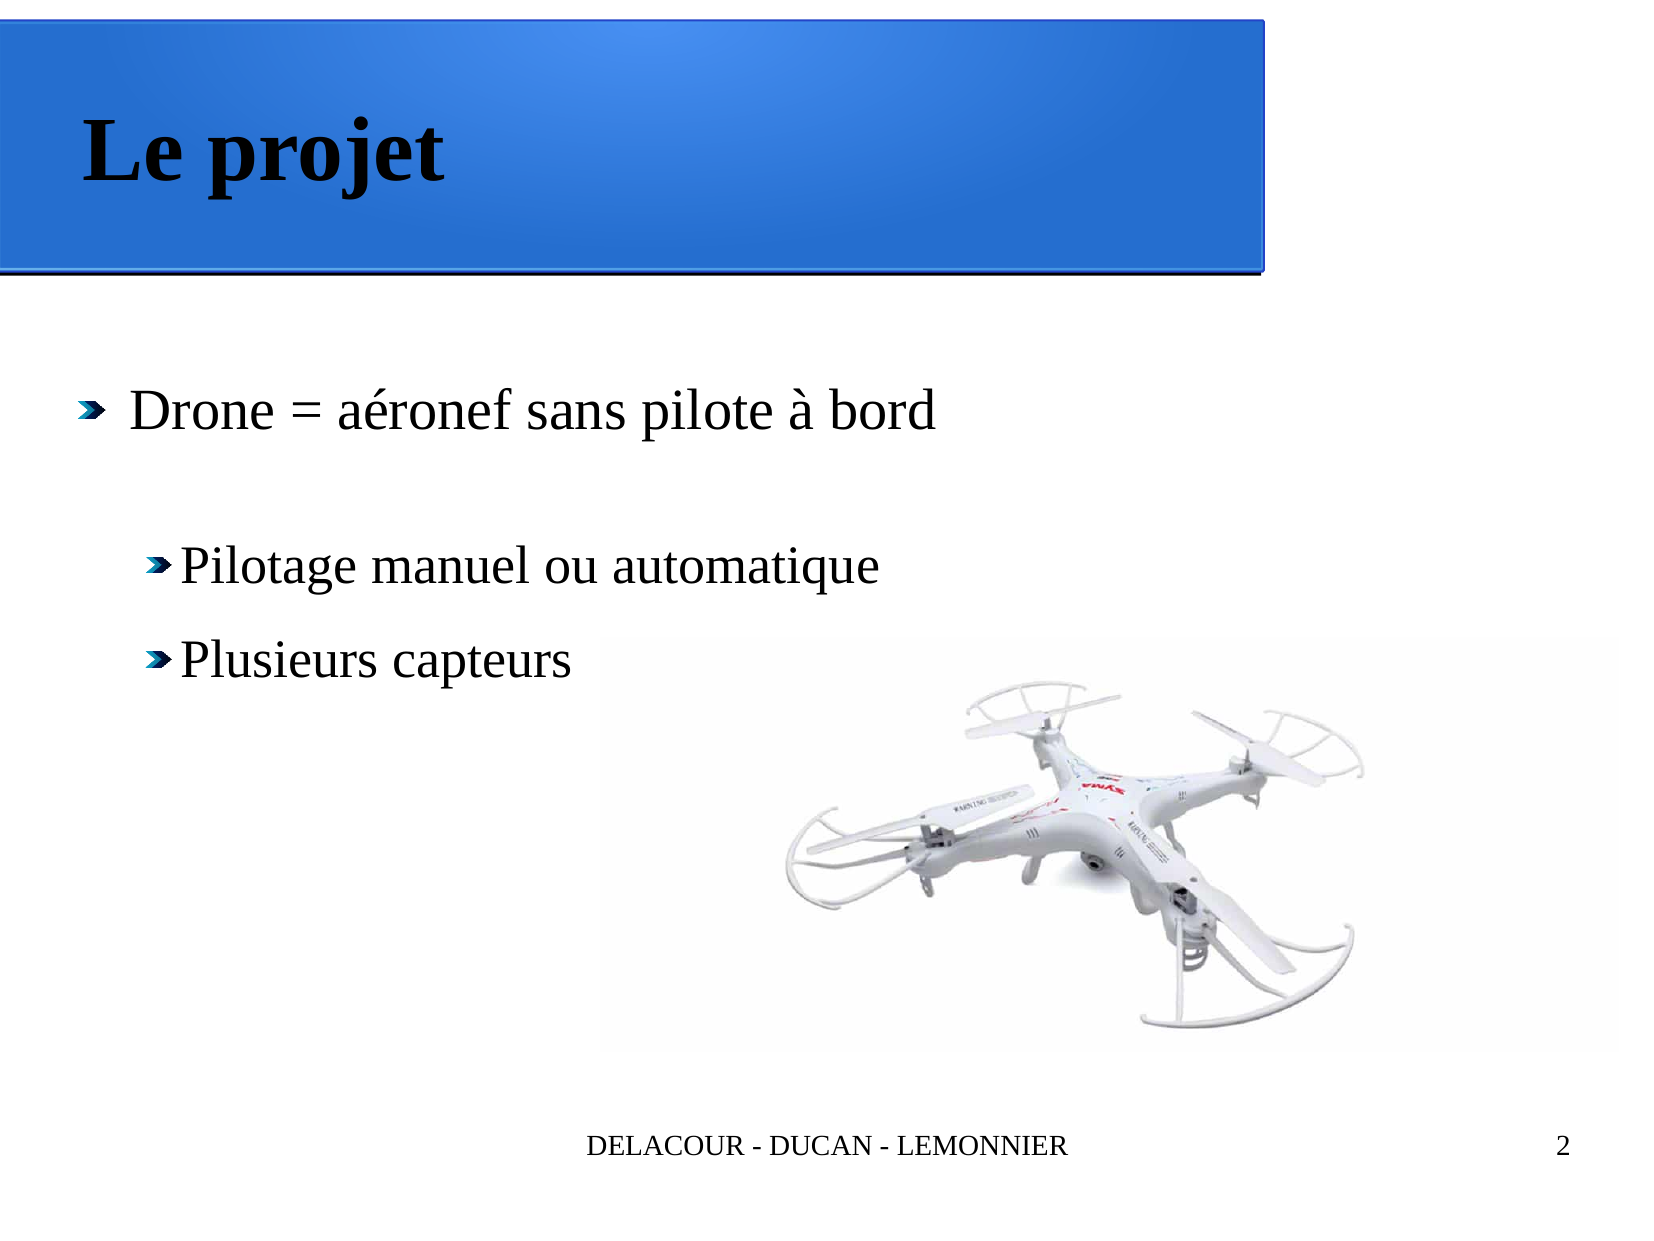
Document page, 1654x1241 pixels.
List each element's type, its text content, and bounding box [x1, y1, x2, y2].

text_box Plusieurs capteurs [129, 622, 588, 697]
picture [600, 637, 1619, 1052]
title Le projet [82, 47, 1235, 252]
list Drone = aéronef sans pilote à bord [59, 377, 1548, 497]
text_box Pilotage manuel ou automatique [129, 527, 896, 603]
